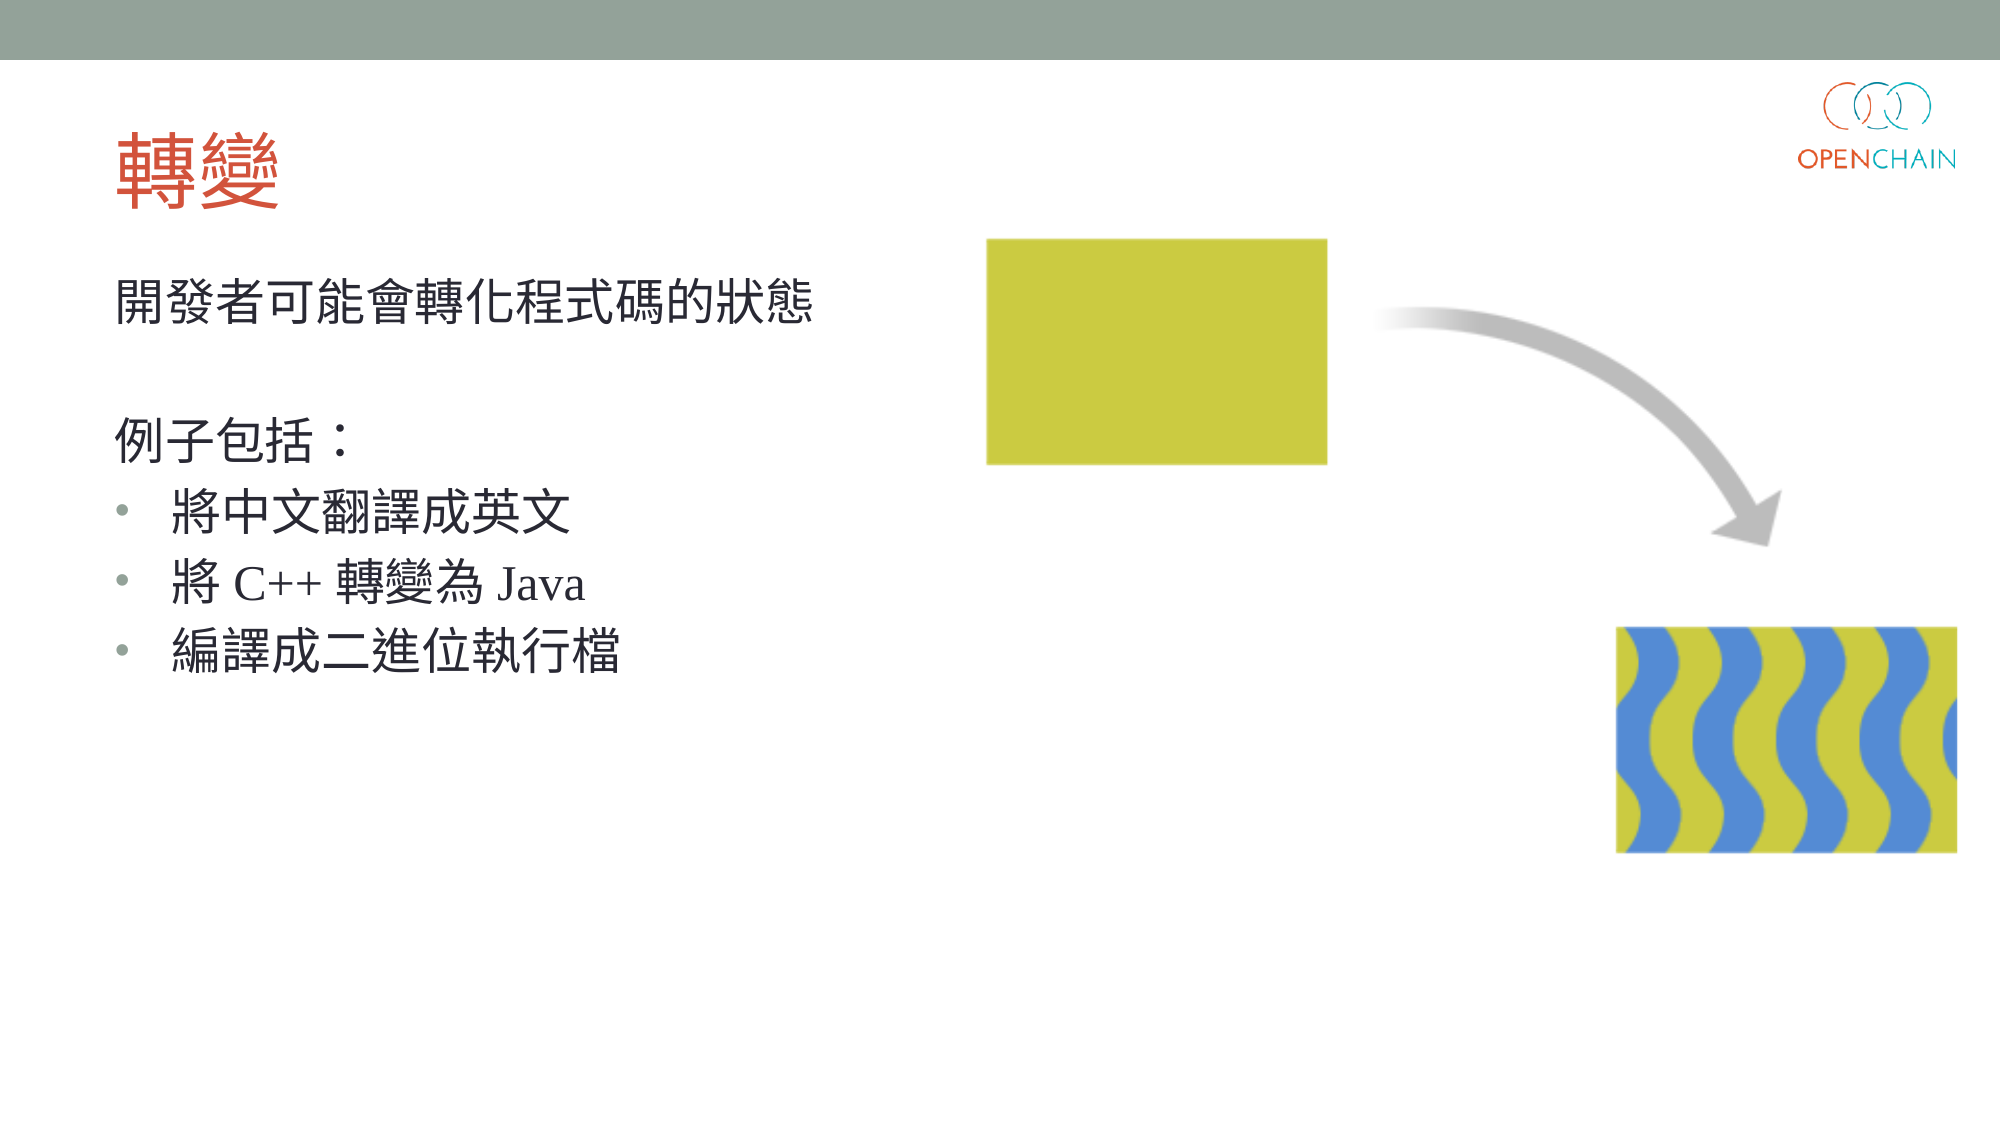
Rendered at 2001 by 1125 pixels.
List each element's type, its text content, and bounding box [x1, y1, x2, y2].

title 轉變 [99, 87, 1900, 250]
picture [730, 82, 2000, 1088]
list 開發者可能會轉化程式碼的狀態 例子包括： 將中文翻譯成英文 將C++轉變為Java 編譯成二進位執行檔 [99, 262, 730, 1063]
